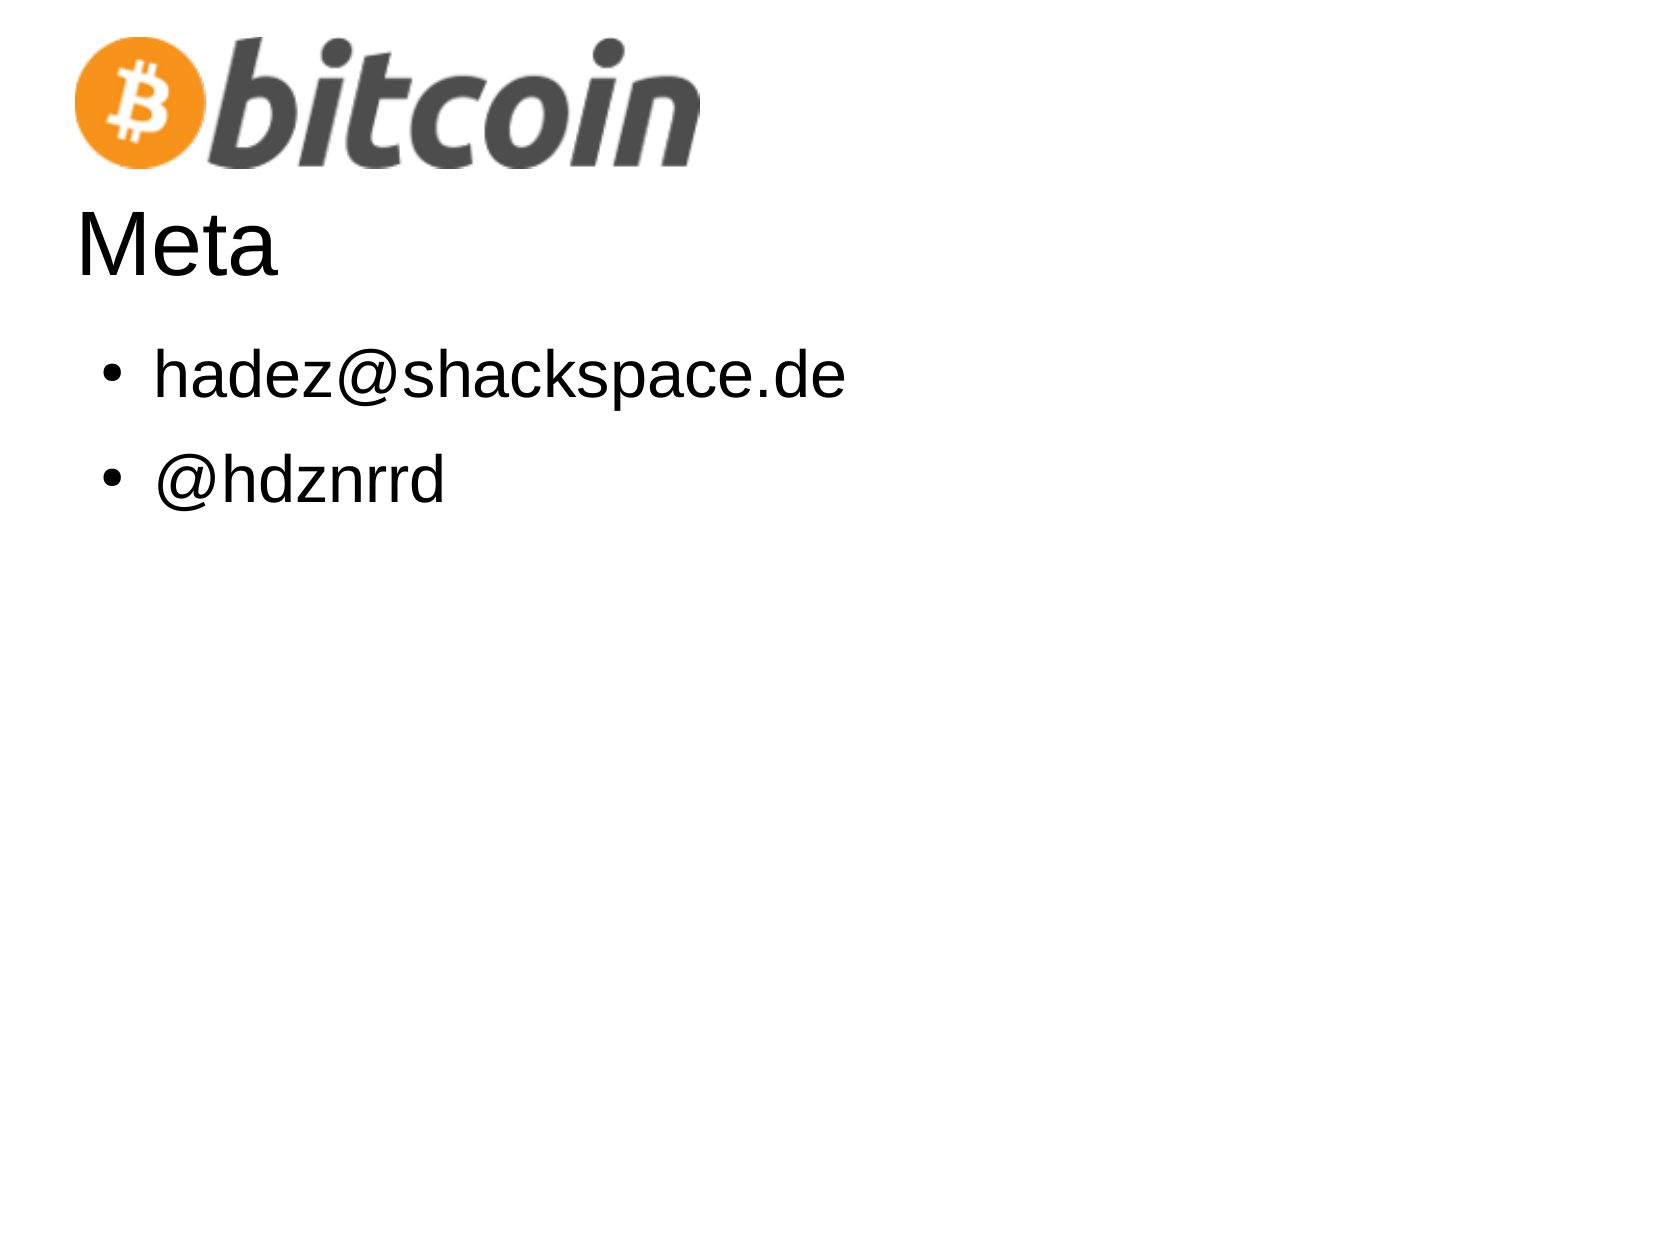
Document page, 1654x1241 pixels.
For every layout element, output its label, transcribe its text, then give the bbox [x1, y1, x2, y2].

title Meta [75, 150, 1571, 338]
picture [75, 37, 700, 150]
list hadez@shackspace.de @hdznrrd [82, 337, 1571, 1109]
